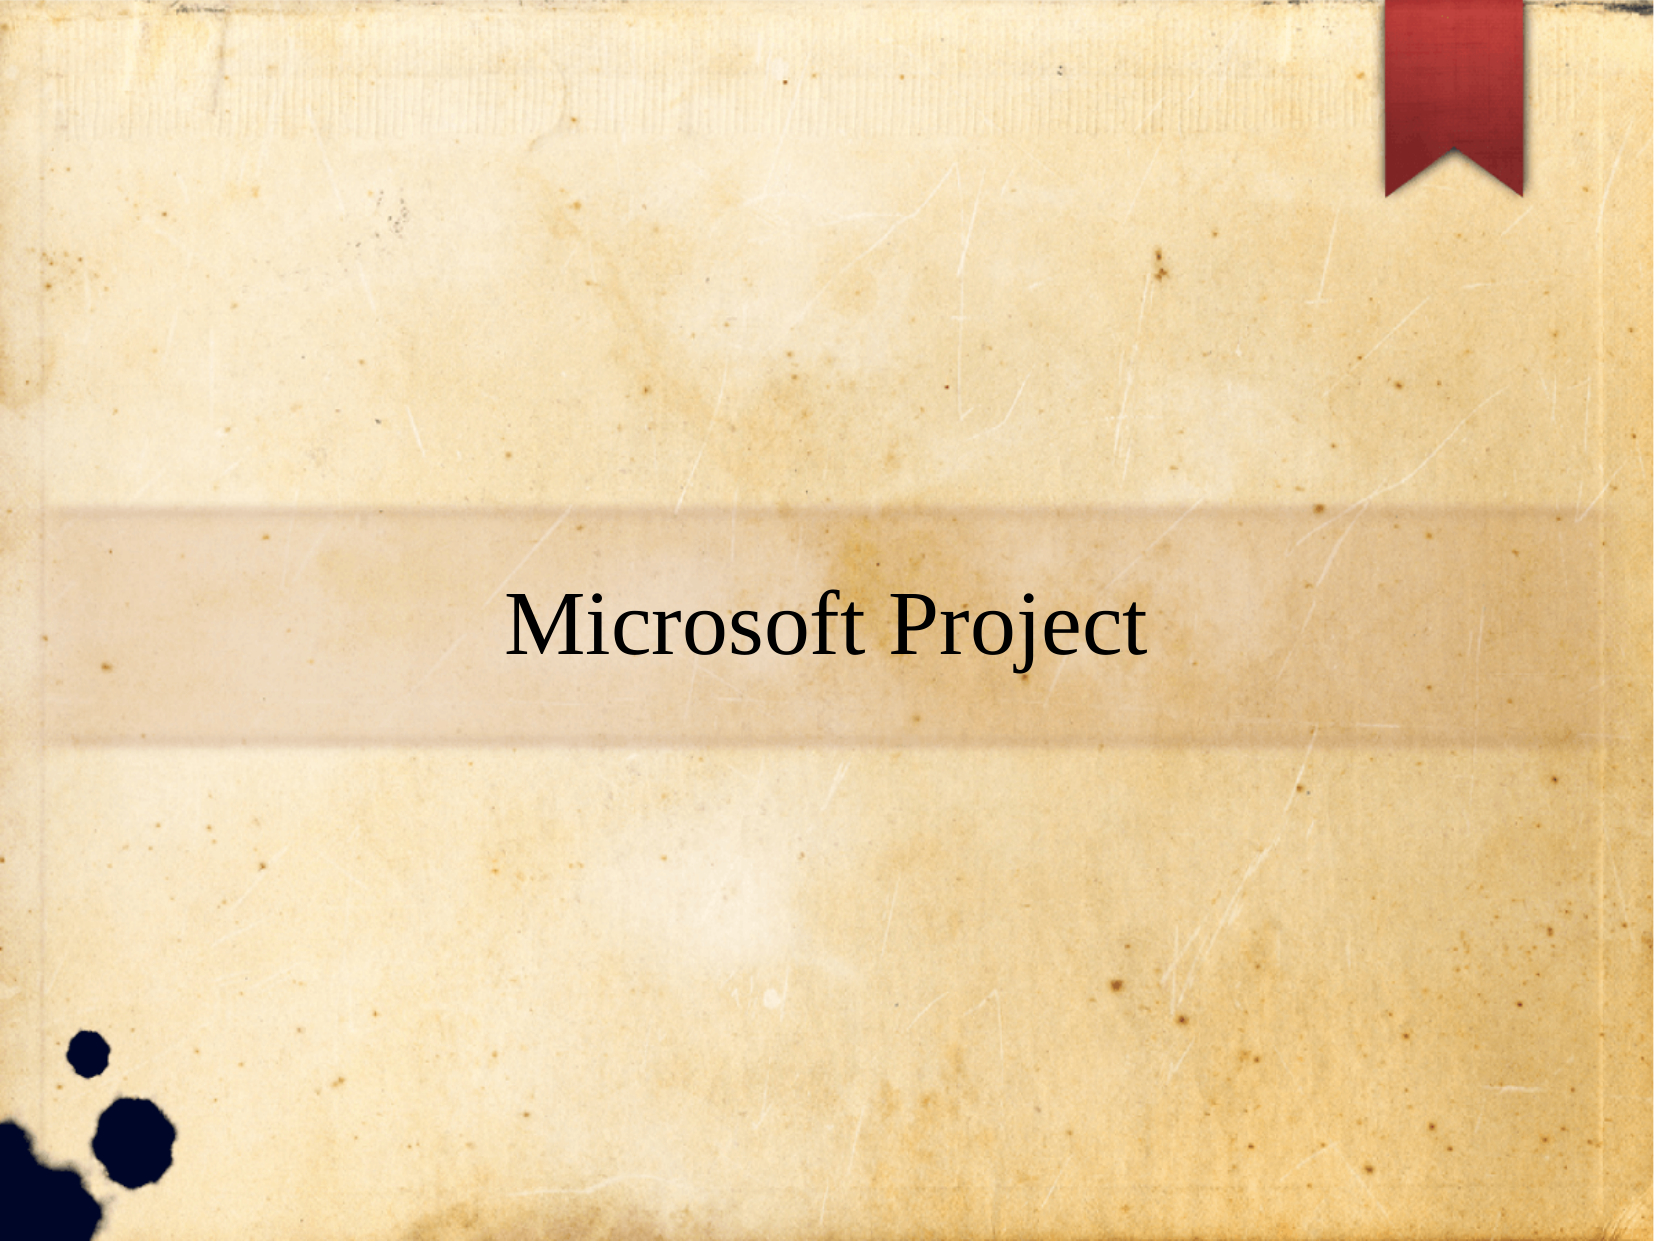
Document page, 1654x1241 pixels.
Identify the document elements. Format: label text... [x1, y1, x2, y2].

picture [0, 0, 1654, 1241]
title Microsoft Project [82, 519, 1571, 727]
